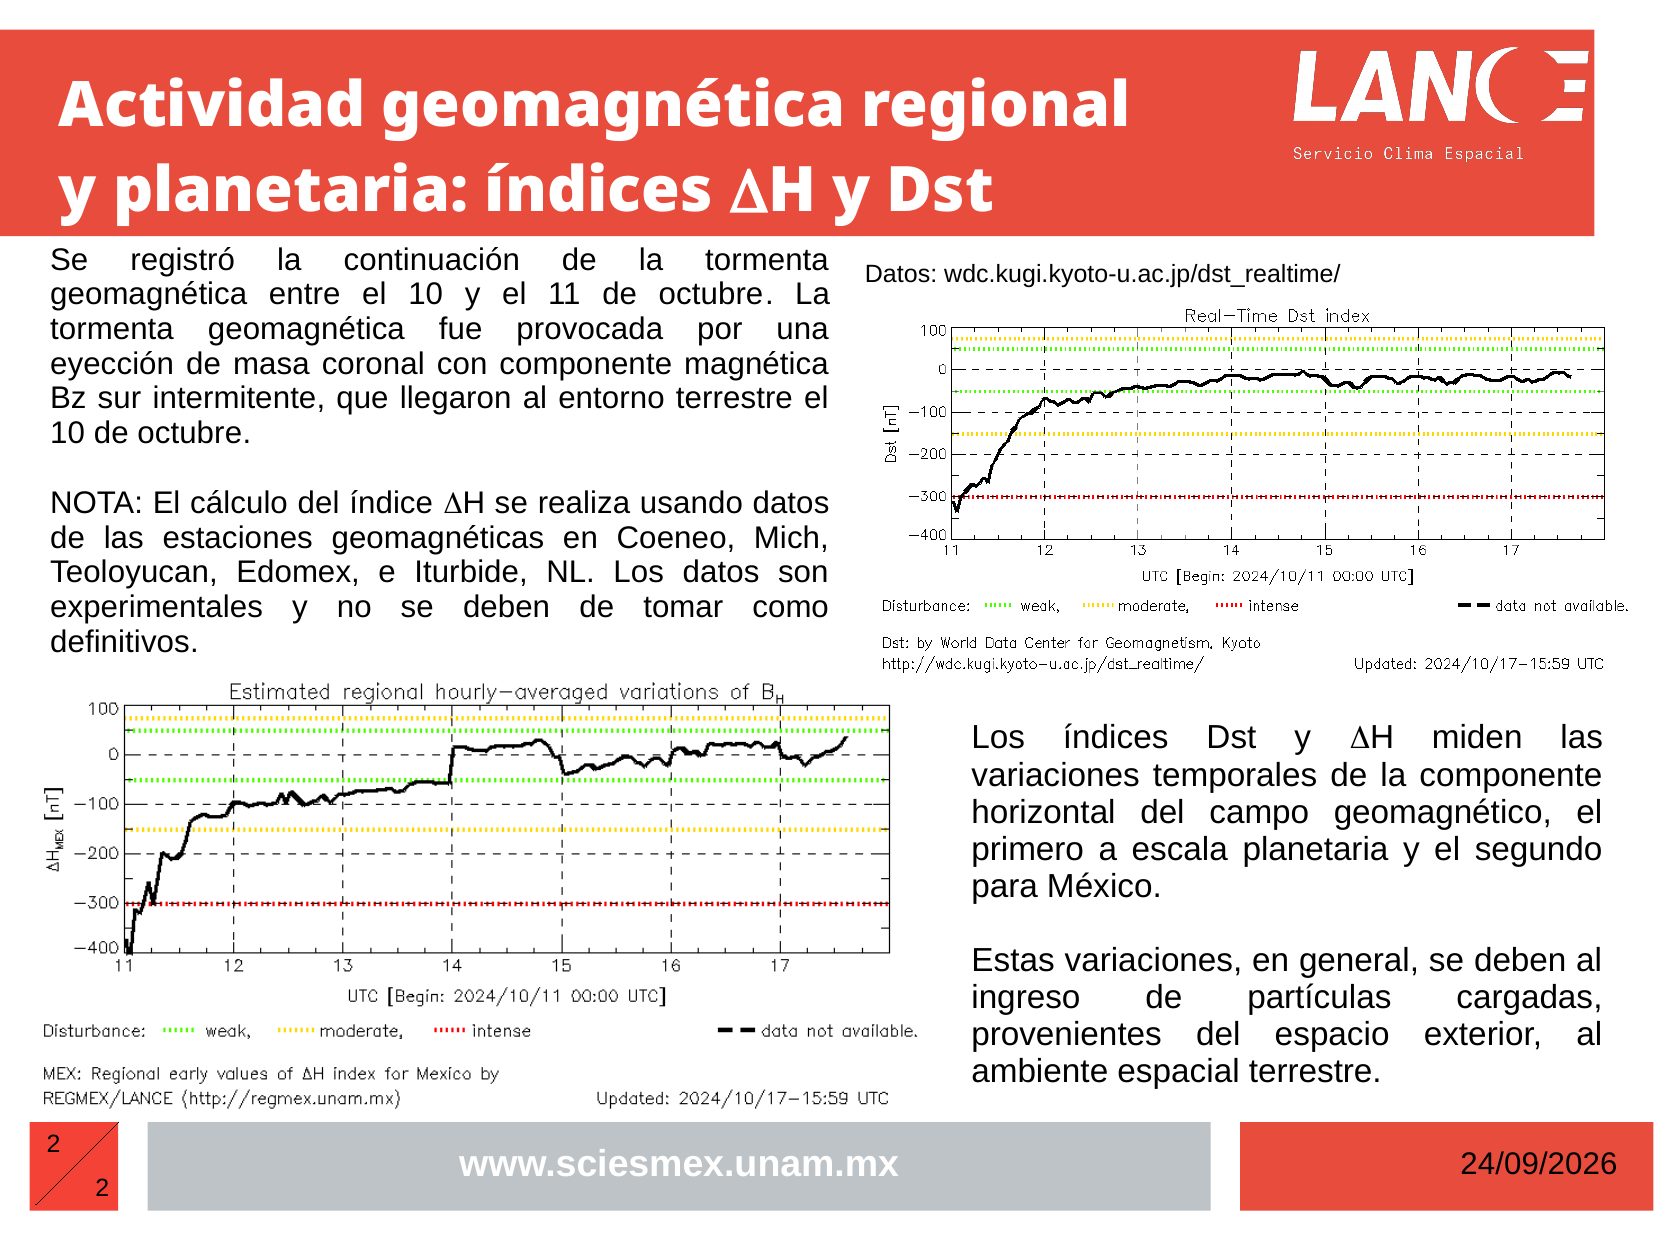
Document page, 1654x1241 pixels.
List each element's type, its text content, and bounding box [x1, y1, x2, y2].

text_box Los índices Dst y DH miden las variaciones temporales de la componente horizontal del campo geomagnético, el primero a escala planetaria y el segundo para México. Estas variaciones, en general, se deben al ingreso de partículas cargadas, provenientes del espacio exterior, al ambiente espacial terrestre. [956, 711, 1619, 1097]
picture [1293, 47, 1589, 162]
text_box Datos: wdc.kugi.kyoto-u.ac.jp/dst_realtime/ [851, 252, 1371, 296]
title Actividad geomagnética regional y planetaria: índices DH y Dst [59, 59, 1312, 207]
text_box 2 [35, 1151, 125, 1209]
text_box 17/10/2024 [1424, 1122, 1654, 1205]
text_box www.sciesmex.unam.mx [153, 1122, 1205, 1205]
text_box Se registró la continuación de la tormenta geomagnética entre el 10 y el 11 de octubre. La tormenta geomagnética fue provocada por una eyección de masa coronal con componente magnética Bz sur intermitente, que llegaron al entorno terrestre el 10 de octubre. NOTA: El cálculo del índice DH se realiza usando datos de las estaciones geomagnéticas en Coeneo, Mich, Teoloyucan, Edomex, e Iturbide, NL. Los datos son experimentales y no se deben de tomar como definitivos. [35, 234, 851, 765]
picture [34, 289, 1642, 1111]
text_box <número> [31, 1122, 176, 1170]
